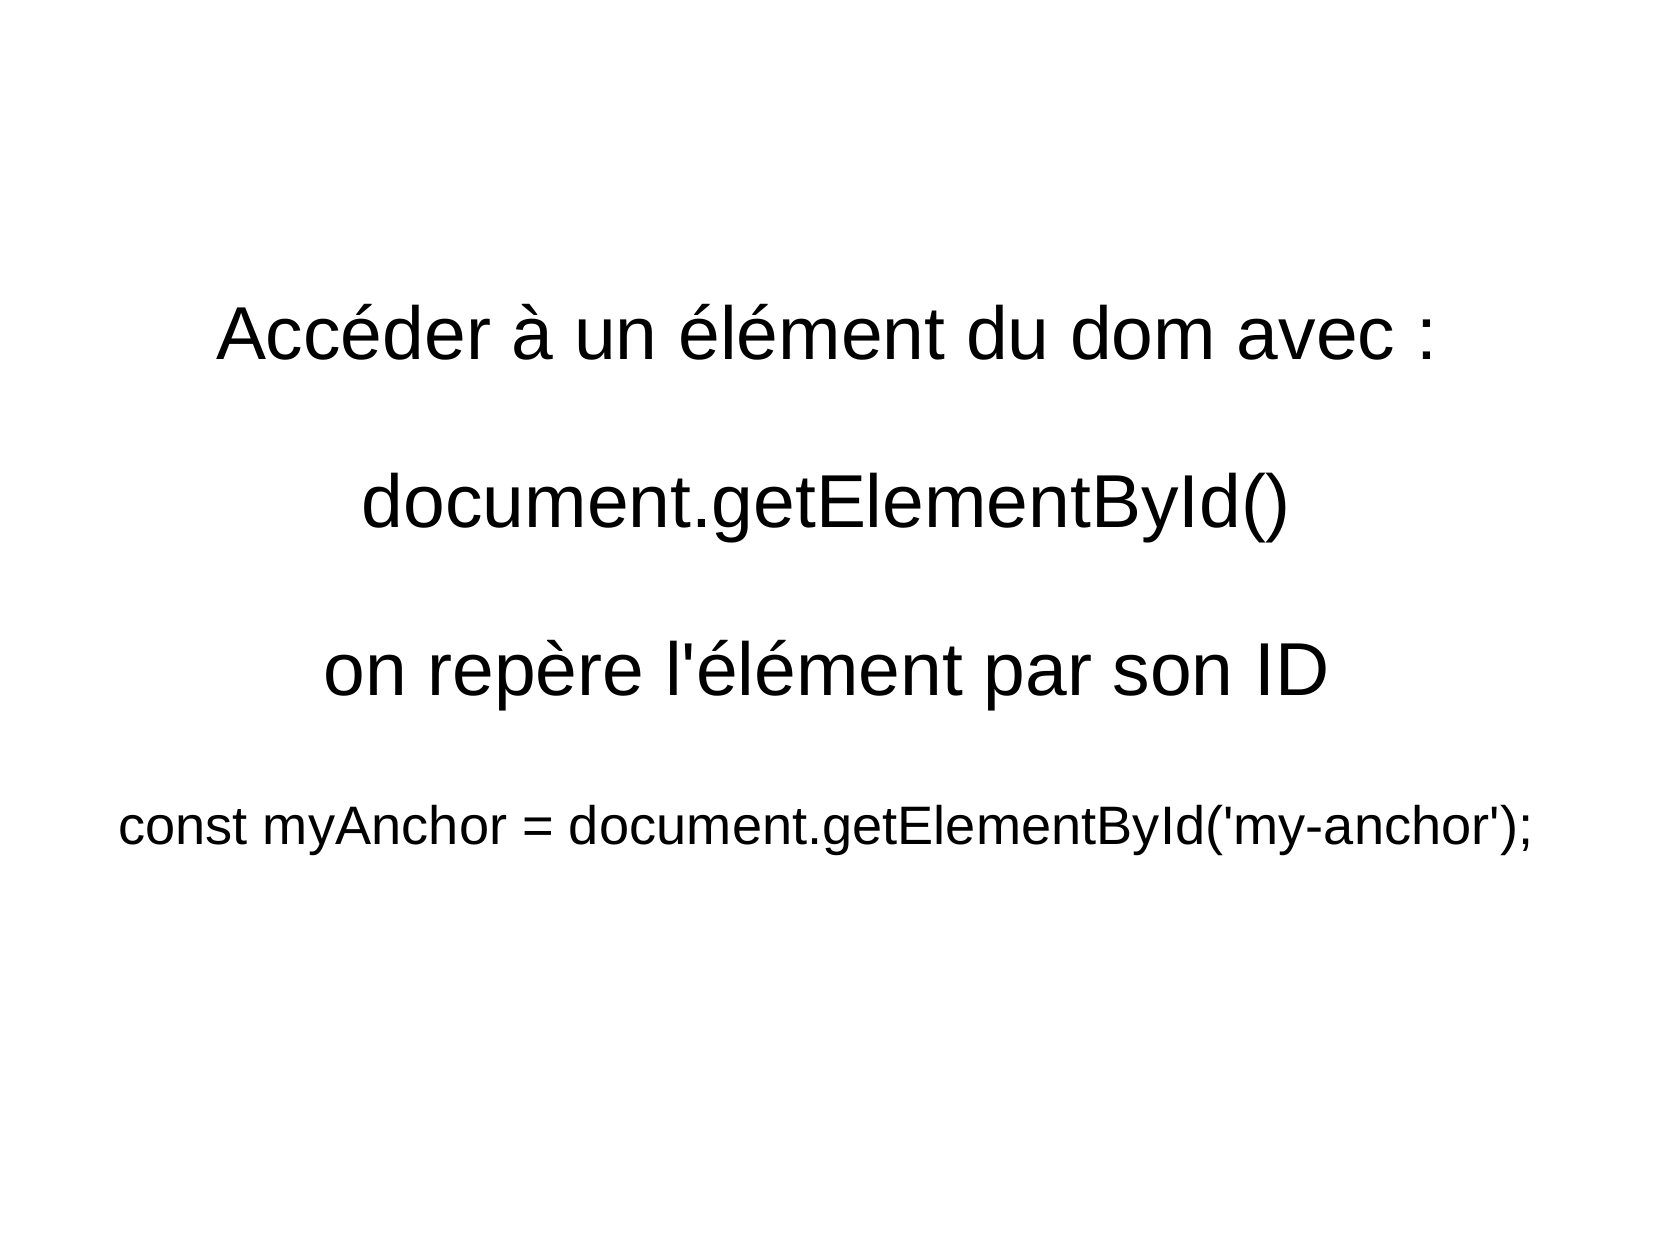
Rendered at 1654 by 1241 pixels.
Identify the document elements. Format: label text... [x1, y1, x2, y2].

title Accéder à un élément du dom avec : document.getElementById() on repère l'élément par son ID const myAnchor = document.getElementById('my-anchor'); [82, 11, 1571, 1220]
